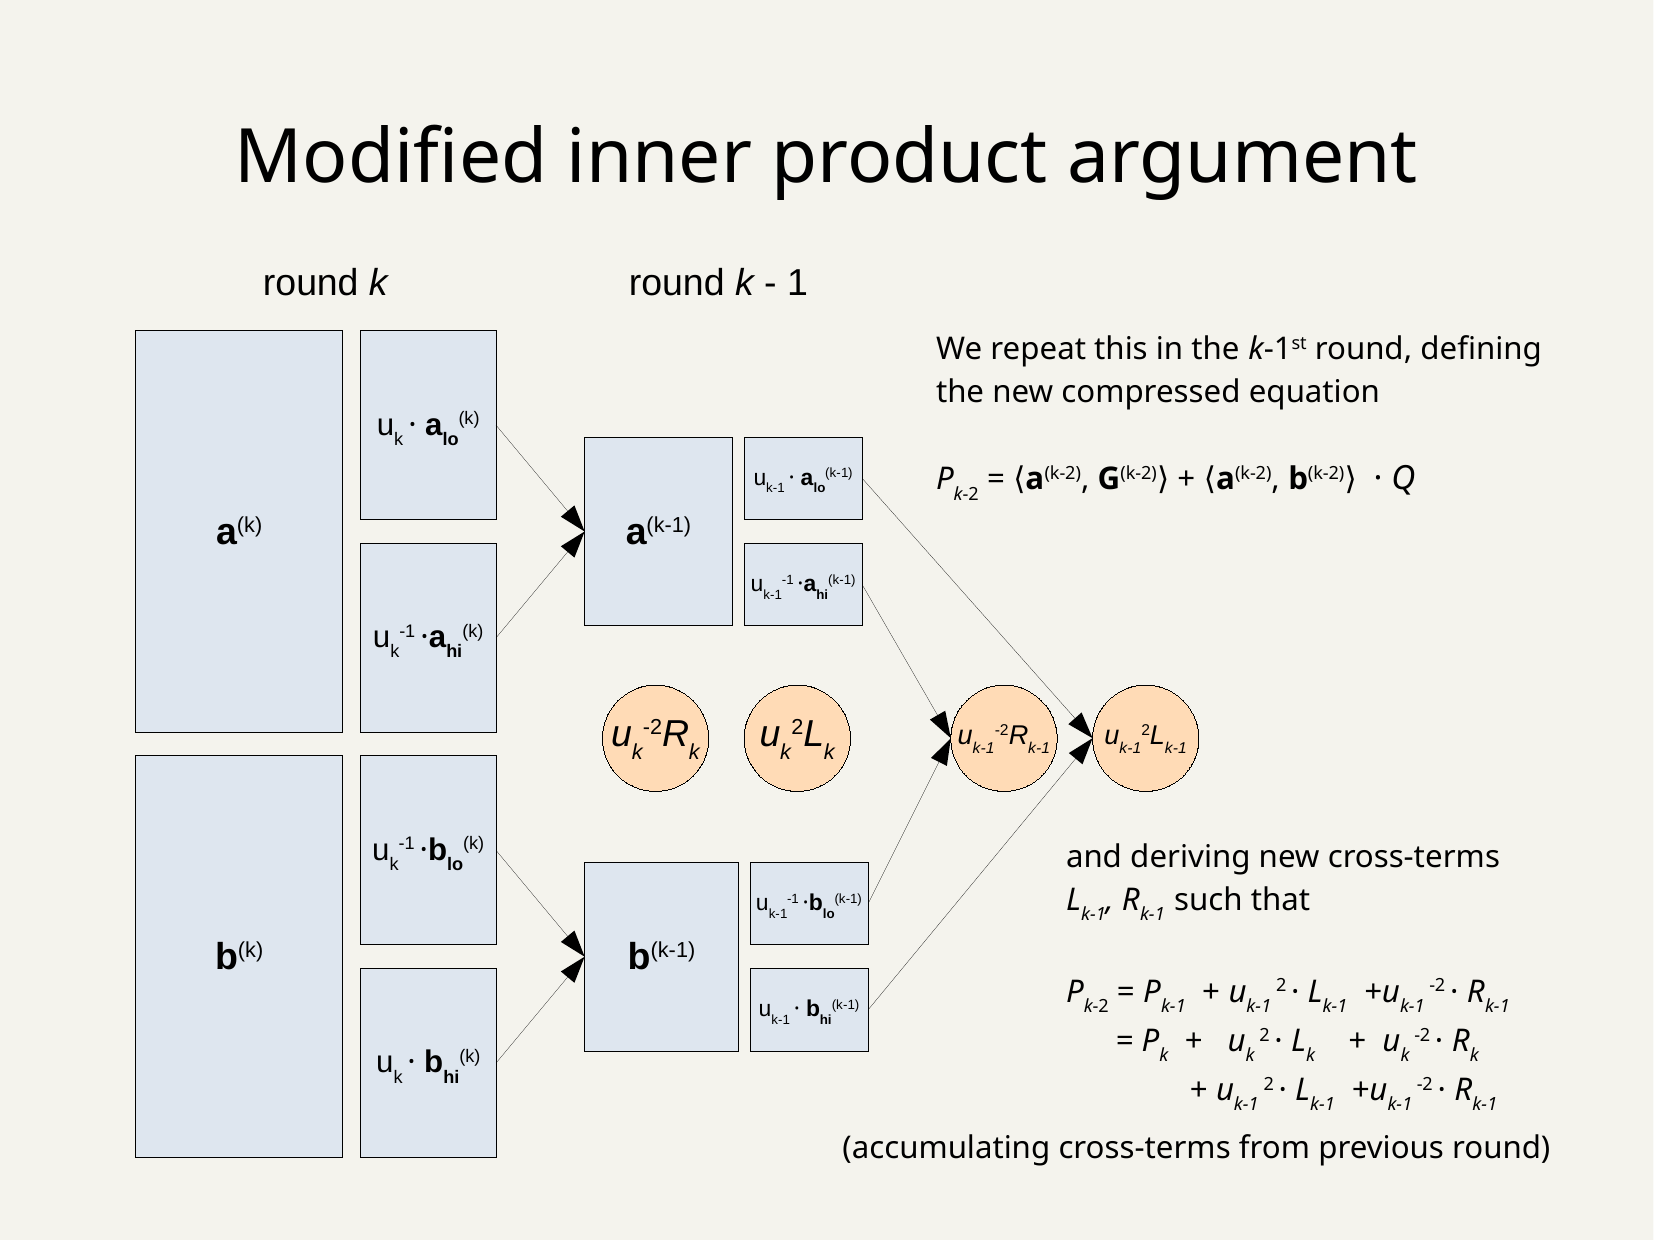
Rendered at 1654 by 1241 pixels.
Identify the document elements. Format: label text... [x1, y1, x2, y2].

text_box uk · bhi(k) [360, 968, 497, 1158]
text_box (accumulating cross-terms from previous round) [827, 1074, 1614, 1163]
text_box uk-1-2Rk-1 [950, 685, 1058, 792]
text_box uk-1 ·blo(k) [360, 755, 497, 945]
text_box a(k-1) [584, 437, 733, 626]
text_box uk-2Rk [602, 685, 709, 792]
text_box round k [248, 253, 403, 311]
text_box uk2Lk [744, 685, 851, 792]
text_box round k - 1 [614, 253, 823, 311]
title Modified inner product argument [82, 49, 1571, 257]
text_box uk-1-1 ·ahi(k-1) [744, 543, 863, 626]
text_box uk-1 · alo(k-1) [744, 437, 863, 520]
text_box and deriving new cross-terms Lk-1, Rk-1 such that Pk-2 = Pk-1 + uk-1 2 · Lk-1 +uk-1 -2 · Rk-1 = Pk + uk 2 · Lk + uk -2 · Rk + uk-1 2 · Lk-1 +uk-1 -2 · Rk-1 [1051, 826, 1619, 1090]
text_box uk-12Lk-1 [1092, 685, 1199, 792]
text_box uk-1 · bhi(k-1) [750, 968, 869, 1052]
text_box b(k-1) [584, 862, 739, 1052]
text_box a(k) [135, 330, 343, 733]
text_box uk-1-1 ·blo(k-1) [750, 862, 869, 945]
text_box uk · alo(k) [360, 330, 497, 520]
text_box b(k) [135, 755, 343, 1158]
text_box We repeat this in the k-1st round, defining the new compressed equation Pk-2 = ⟨a(k-2), G(k-2)⟩ + ⟨a(k-2), b(k-2)⟩ · Q [921, 318, 1595, 566]
text_box uk-1 ·ahi(k) [360, 543, 497, 733]
